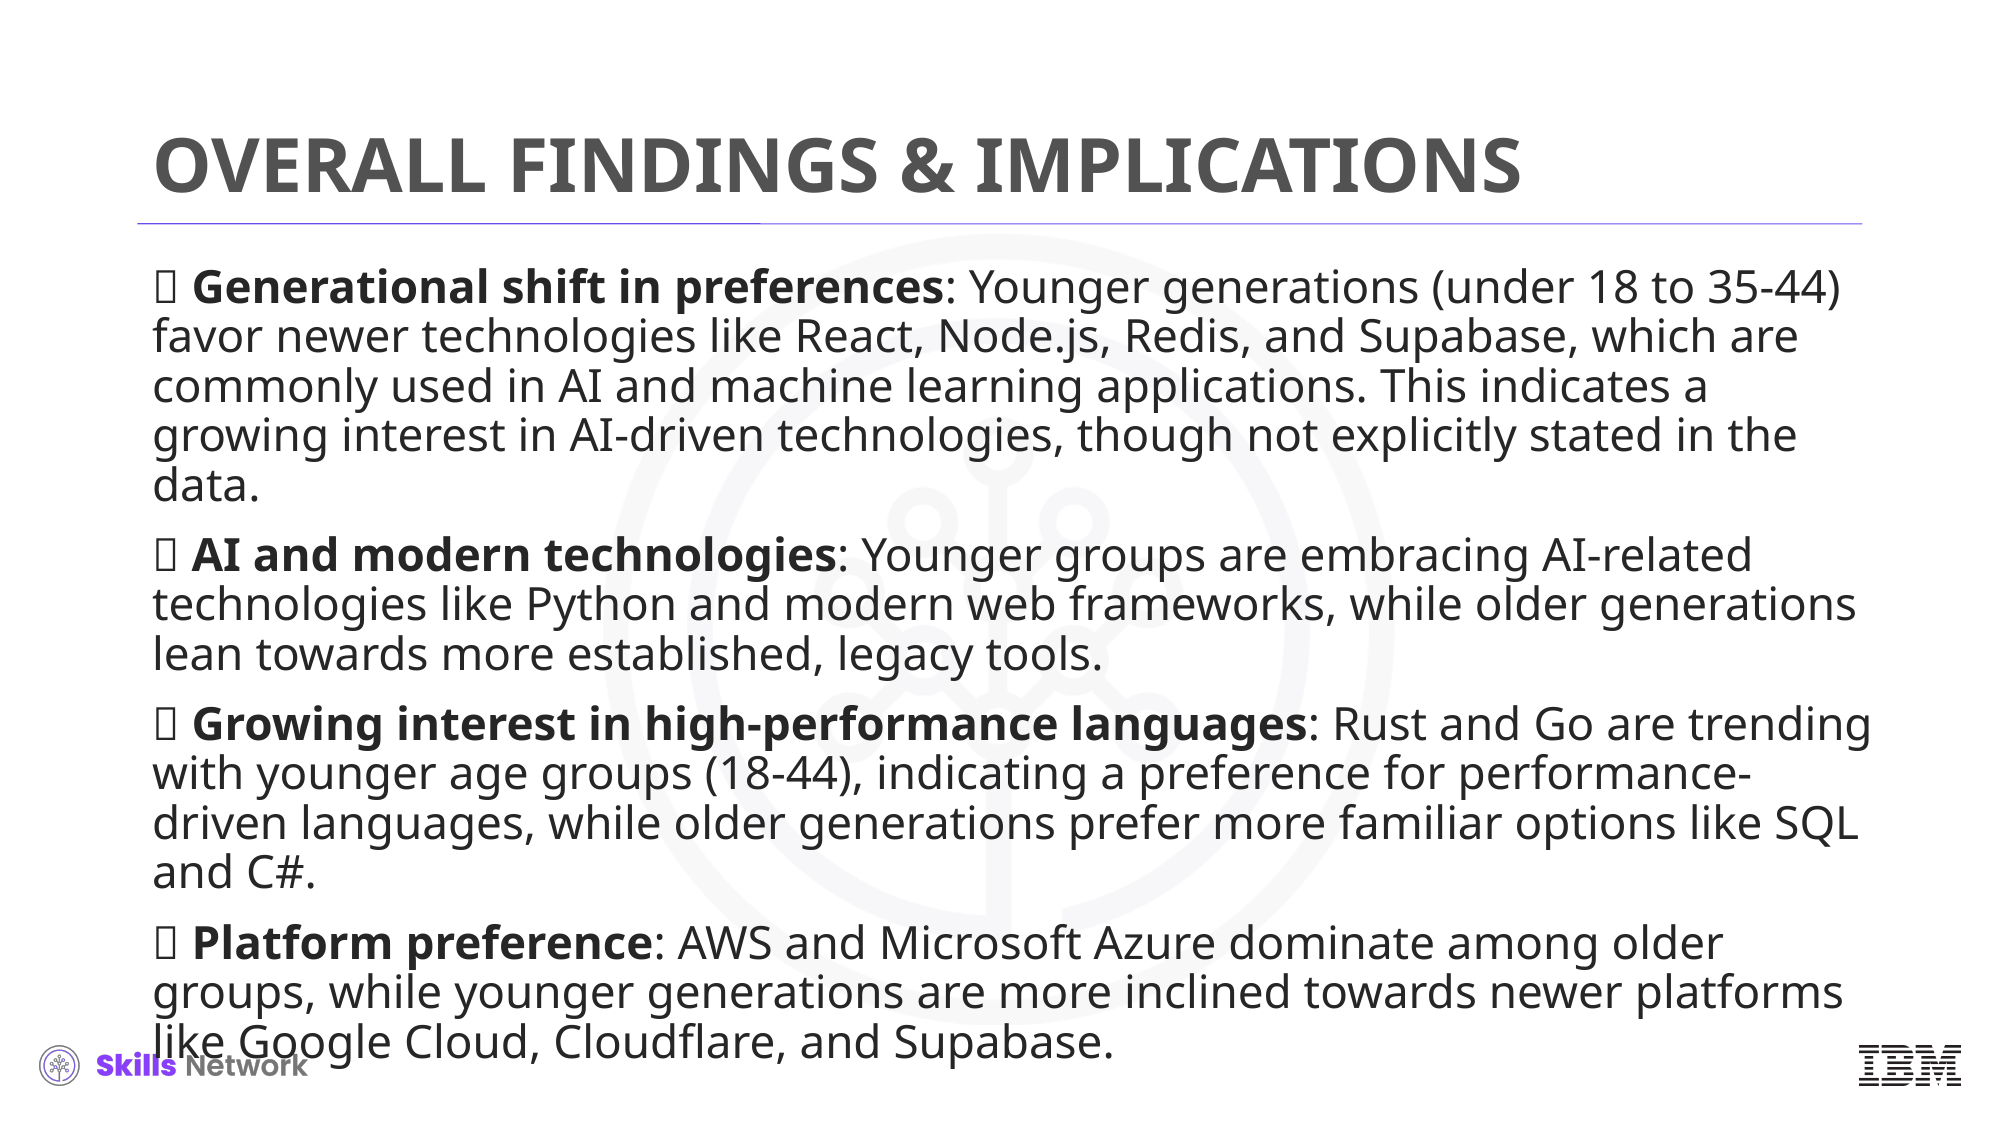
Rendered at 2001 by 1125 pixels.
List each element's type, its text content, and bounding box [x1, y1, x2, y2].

picture [244, 1045, 263, 1055]
picture [39, 1045, 308, 1086]
title OVERALL FINDINGS & IMPLICATIONS [137, 59, 1863, 256]
picture [277, 1045, 291, 1055]
list 🔹 Generational shift in preferences: Younger generations (under 18 to 35-44) favor newer technologies like React, Node.js, Redis, and Supabase, which are commonly used in AI and machine learning applications. This indicates a growing interest in AI-driven technologies, though not explicitly stated in the data. 🔹 AI and modern technologies: Younger groups are embracing AI-related technologies like Python and modern web frameworks, while older generations lean towards more established, legacy tools. 🔹 Growing interest in high-performance languages: Rust and Go are trending with younger age groups (18-44), indicating a preference for performance-driven languages, while older generations prefer more familiar options like SQL and C#. 🔹 Platform preference: AWS and Microsoft Azure dominate among older groups, while younger generations are more inclined towards newer platforms like Google Cloud, Cloudflare, and Supabase. [137, 256, 1901, 1034]
picture [1859, 1045, 1961, 1086]
